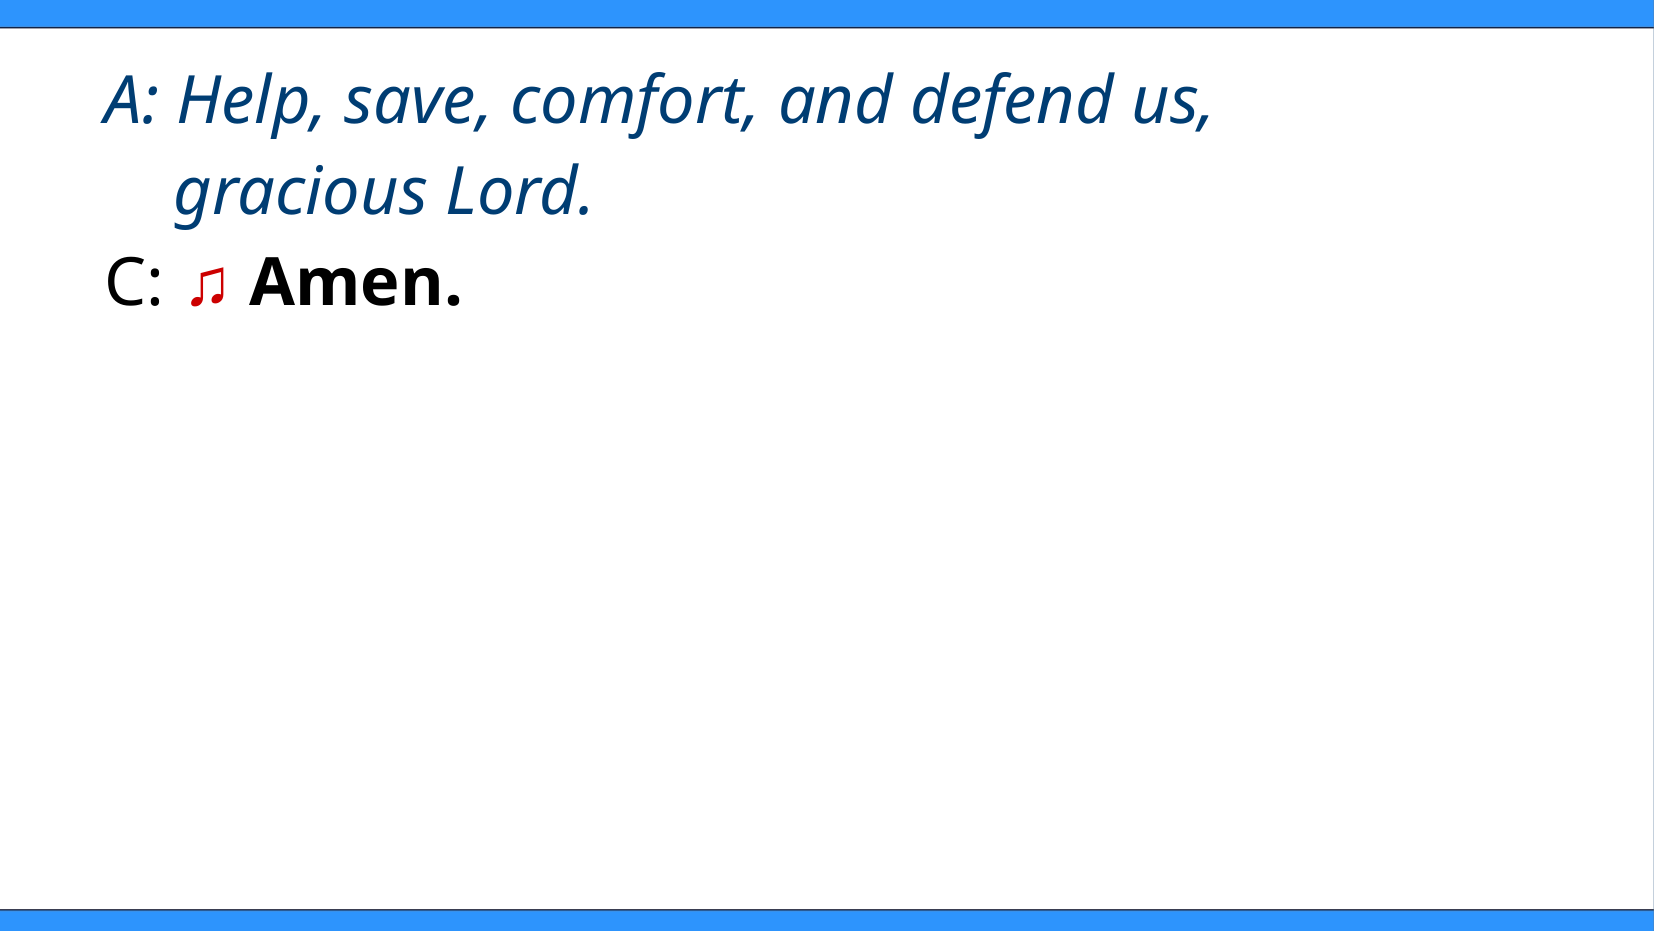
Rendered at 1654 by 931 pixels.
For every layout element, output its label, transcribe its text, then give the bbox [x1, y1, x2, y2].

text_box A: Help, save, comfort, and defend us, gracious Lord. C: ♫ Amen. [90, 45, 1561, 460]
picture [0, 0, 1654, 931]
